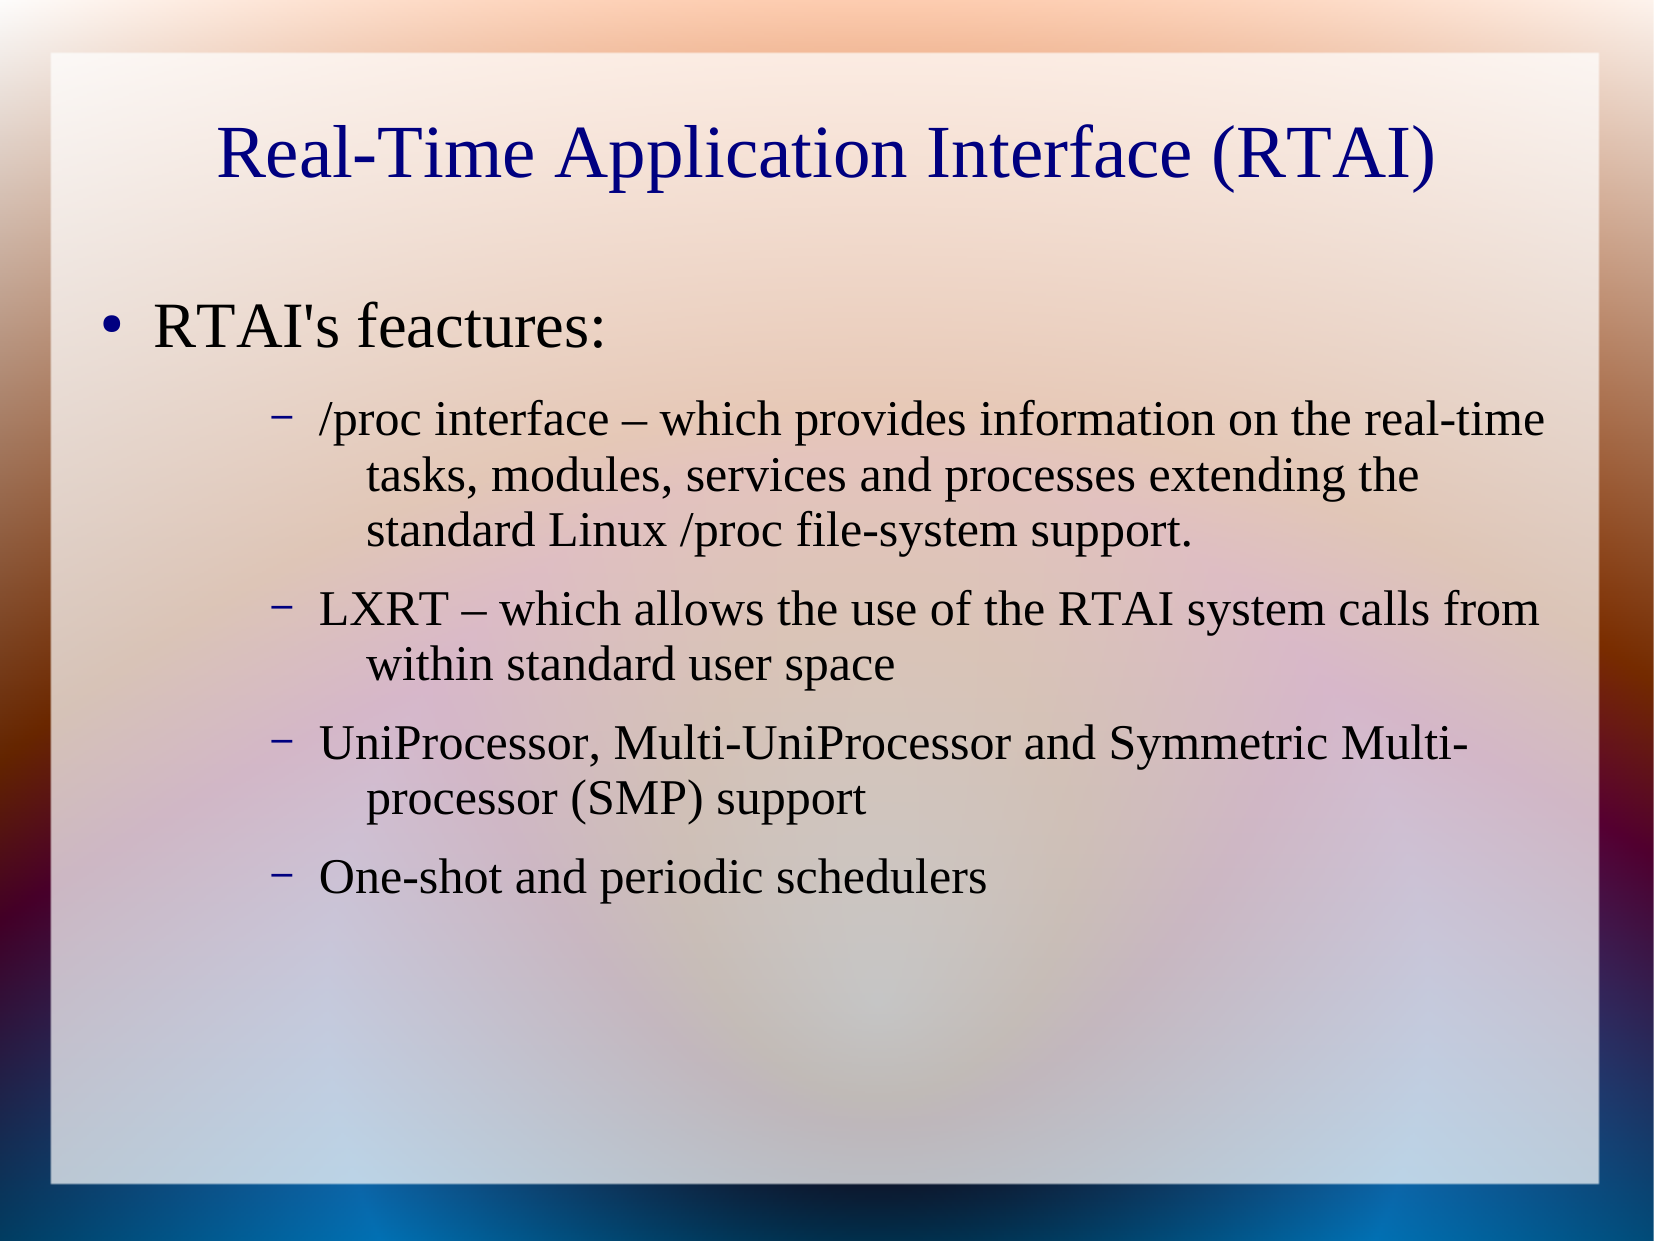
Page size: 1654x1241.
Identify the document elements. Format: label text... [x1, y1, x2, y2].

picture [0, 0, 1654, 1241]
title Real-Time Application Interface (RTAI)‏ [82, 55, 1571, 263]
list RTAI's feactures: /proc interface – which provides information on the real-time tasks, modules, services and processes extending the standard Linux /proc file-system support. LXRT – which allows the use of the RTAI system calls from within standard user space UniProcessor, Multi-UniProcessor and Symmetric Multi- processor (SMP) support One-shot and periodic schedulers [82, 290, 1571, 1010]
